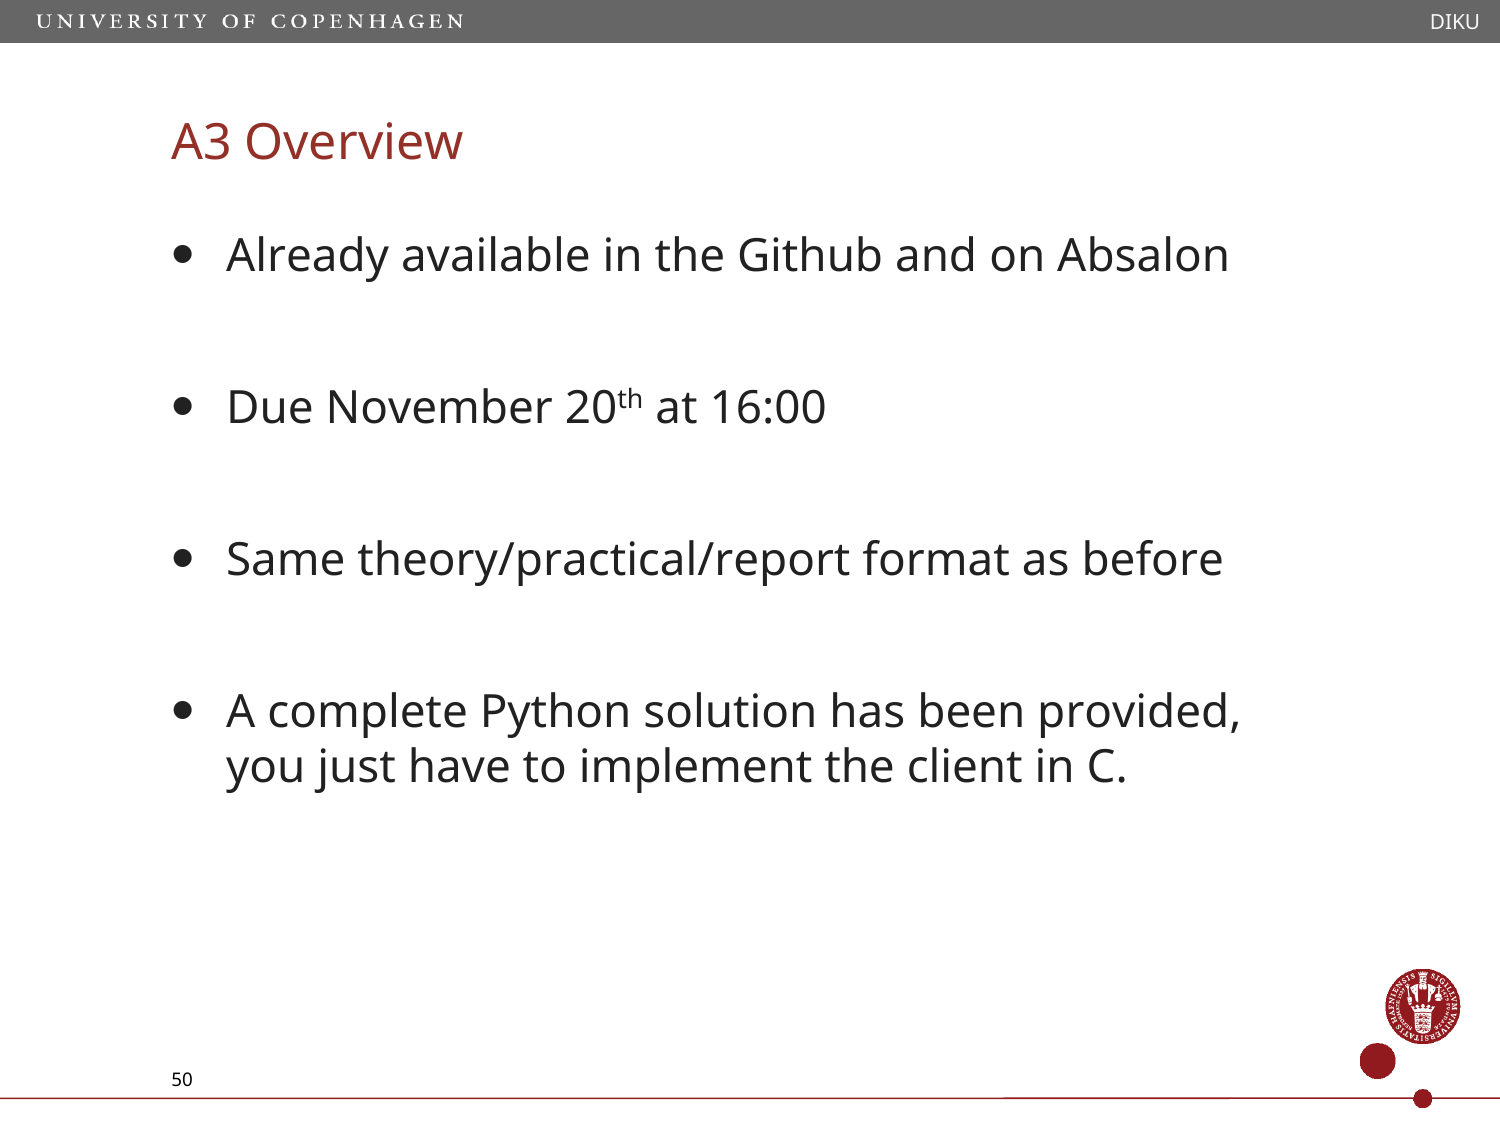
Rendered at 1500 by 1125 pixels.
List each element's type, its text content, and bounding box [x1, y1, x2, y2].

text_box <number> [171, 1067, 522, 1092]
text_box A3 Overview [171, 75, 1329, 171]
picture [0, 910, 1500, 1122]
text_box Already available in the Github and on Absalon Due November 20th at 16:00 Same theory/practical/report format as before A complete Python solution has been provided, you just have to implement the client in C. [171, 225, 1329, 900]
text_box DIKU [469, 0, 1495, 43]
